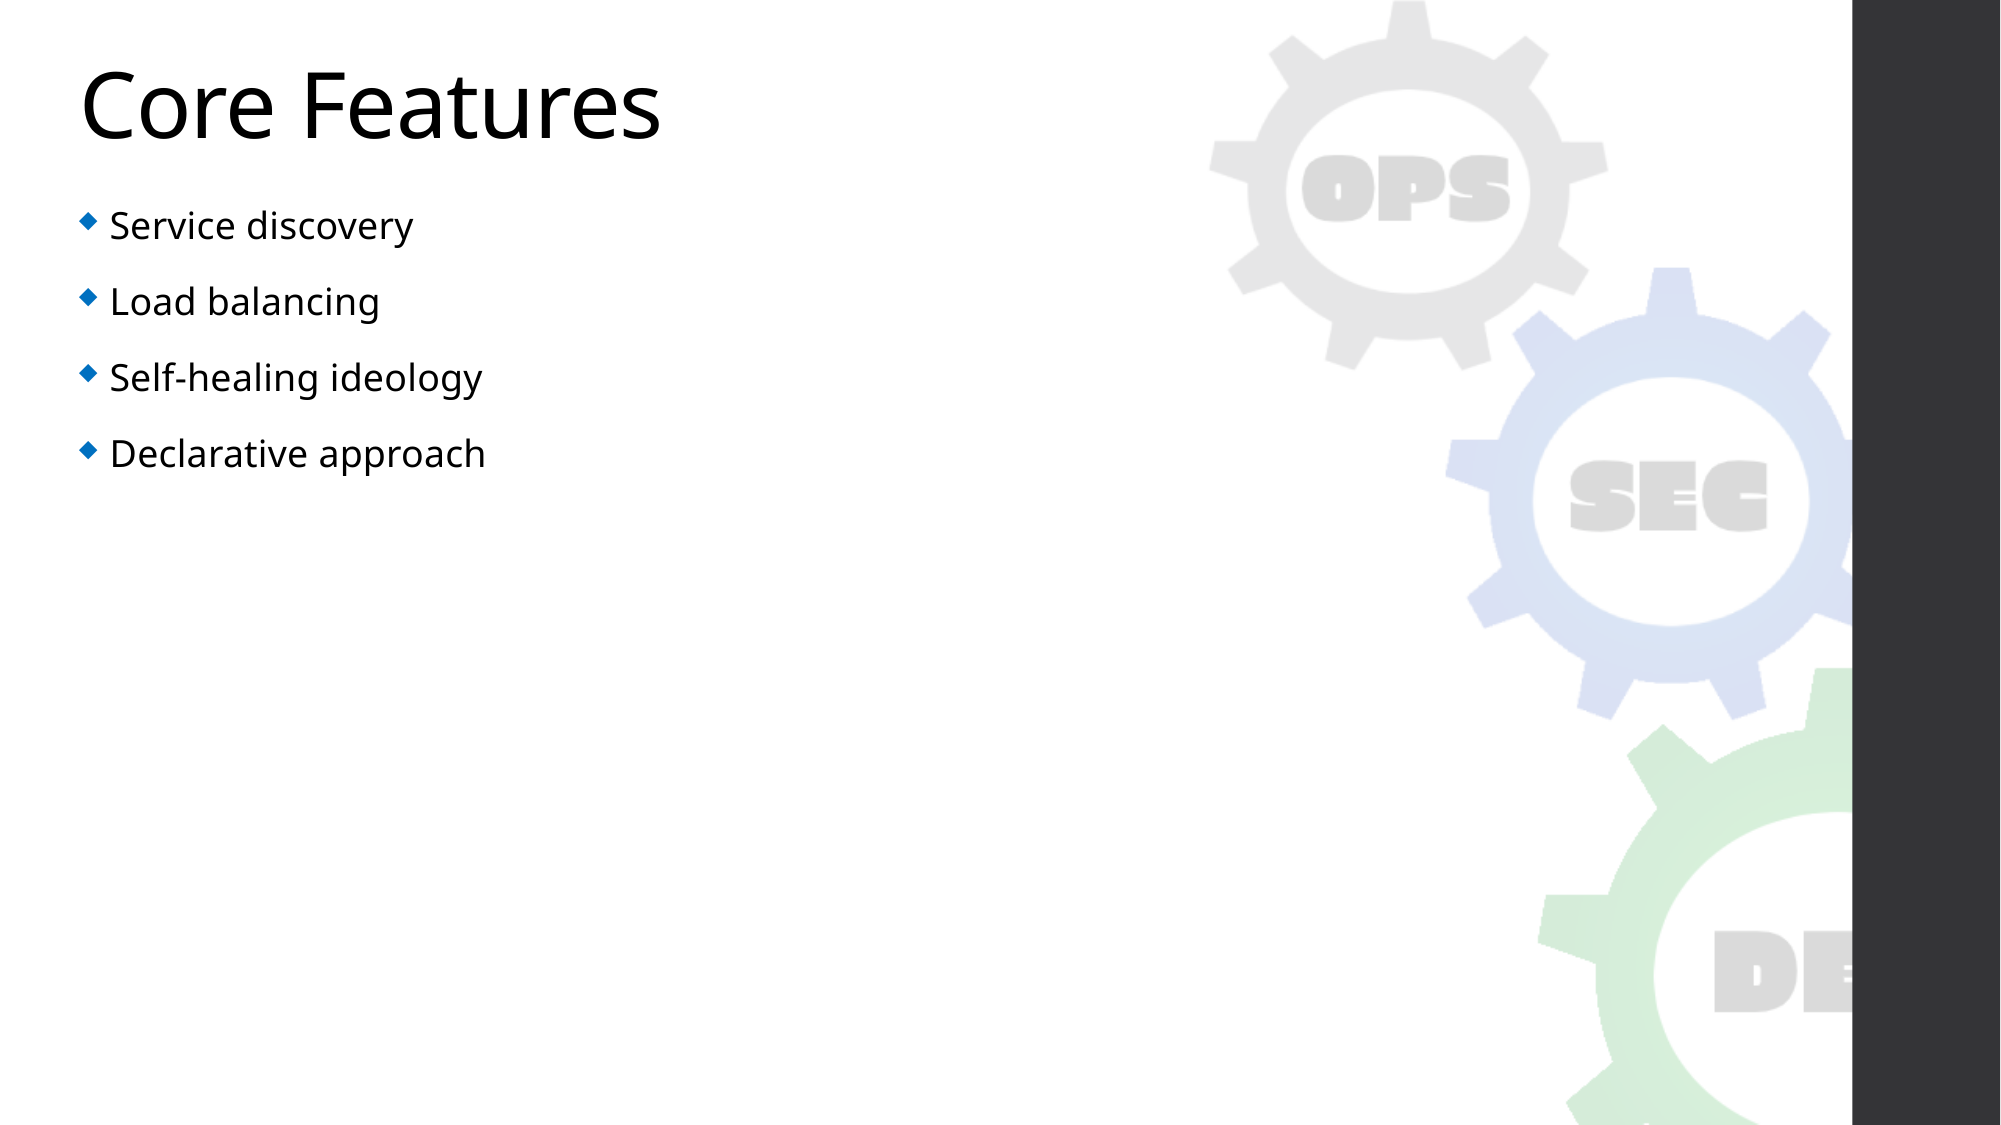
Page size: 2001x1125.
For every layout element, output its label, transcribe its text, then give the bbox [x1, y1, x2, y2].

title Core Features [64, 33, 1797, 166]
list Service discovery Load balancing Self-healing ideology Declarative approach [64, 198, 1797, 1073]
